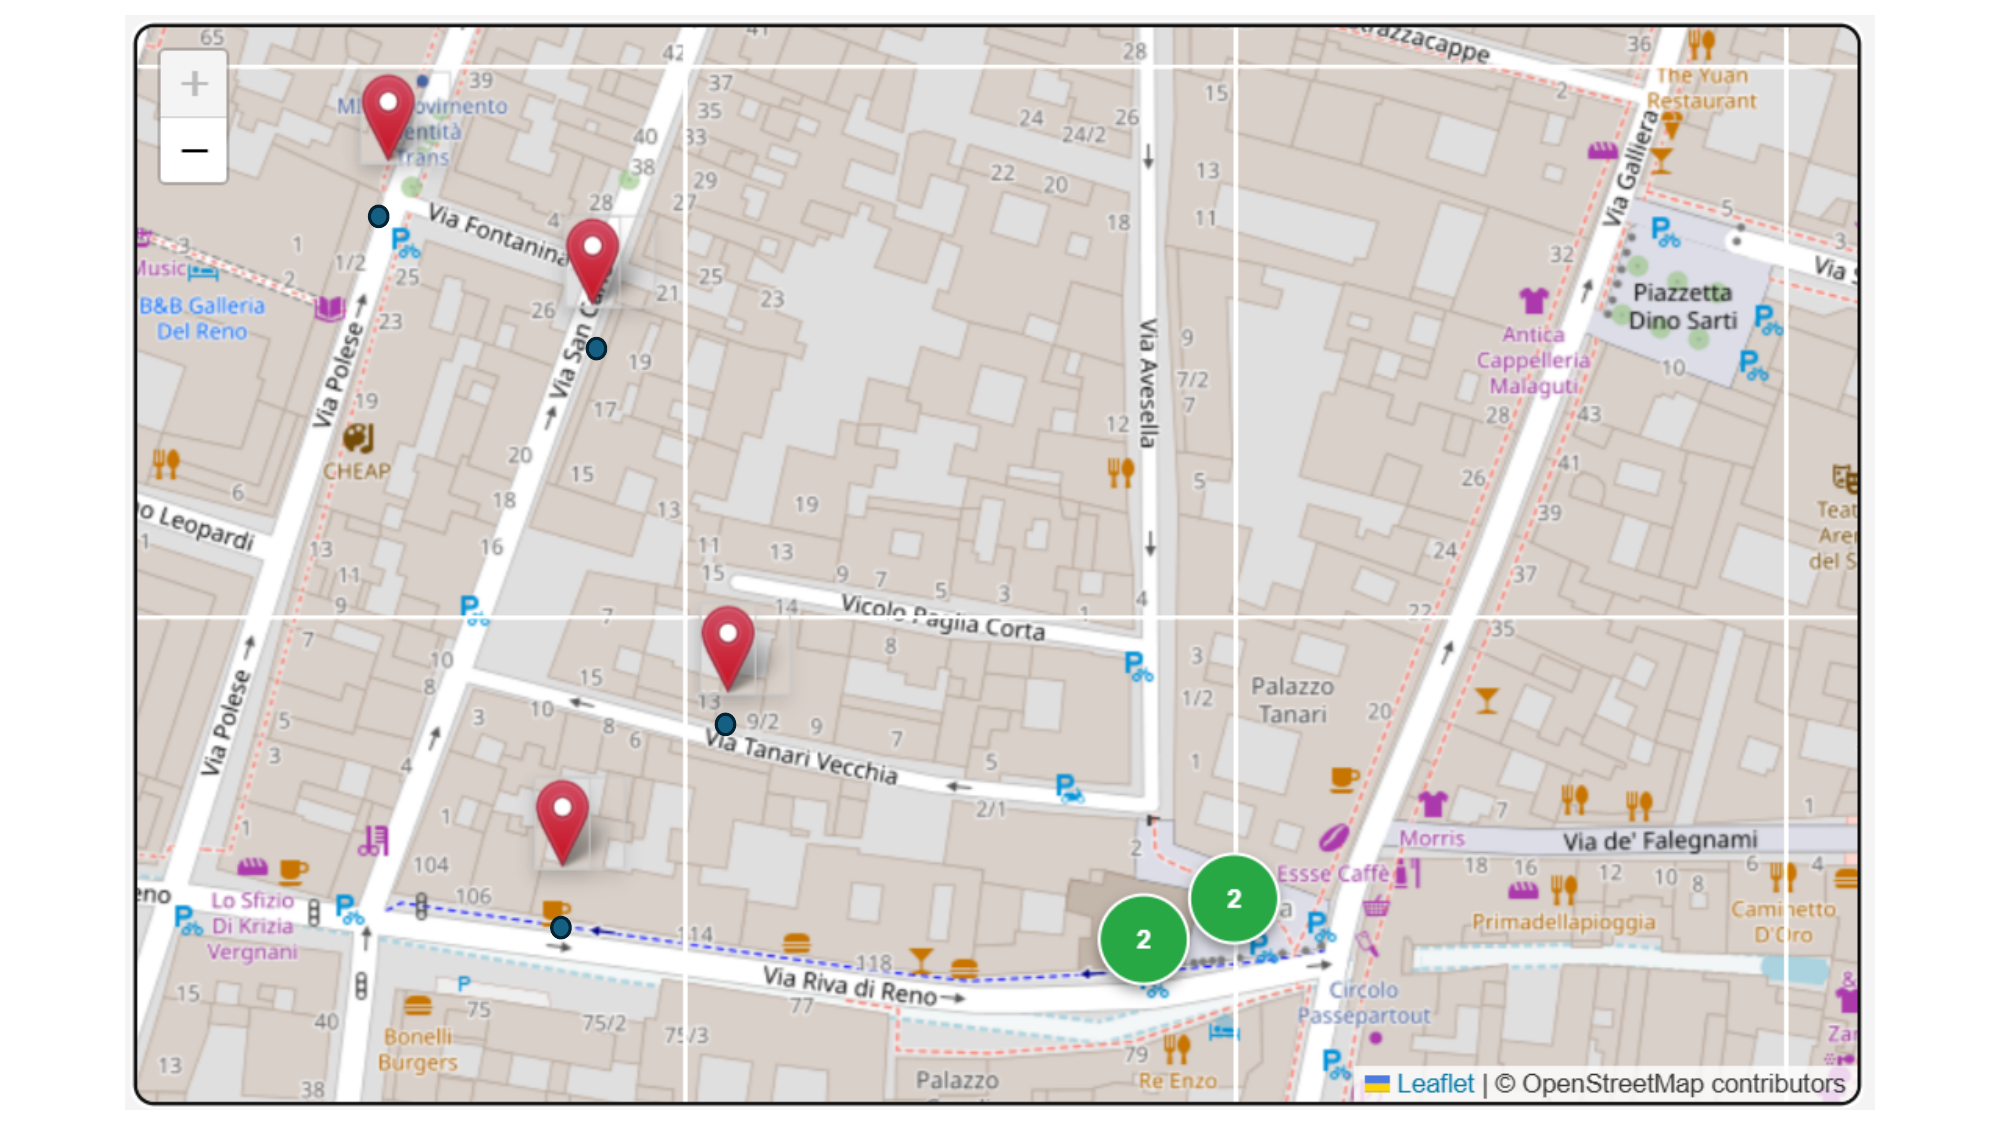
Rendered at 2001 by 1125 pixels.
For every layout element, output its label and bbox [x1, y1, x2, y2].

text_box [369, 206, 388, 227]
text_box [716, 714, 735, 735]
text_box [551, 917, 571, 938]
text_box [587, 338, 606, 359]
picture [125, 15, 1875, 1110]
